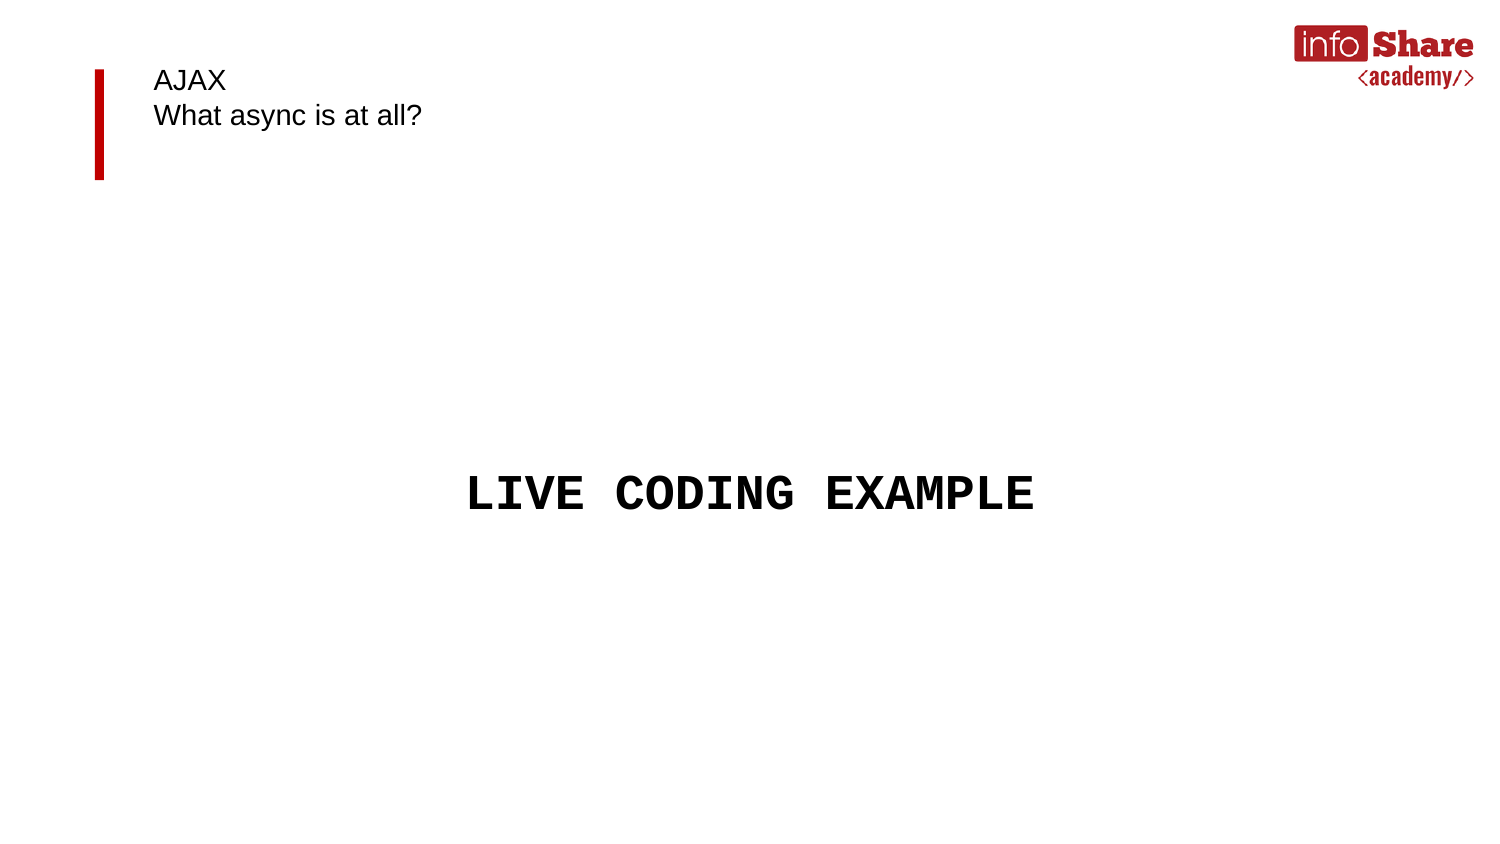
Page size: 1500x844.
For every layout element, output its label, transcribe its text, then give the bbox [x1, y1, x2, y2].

picture [1267, 0, 1500, 117]
list LIVE CODING EXAMPLE [135, 210, 1365, 769]
title AJAX What async is at all? [138, 45, 1172, 187]
